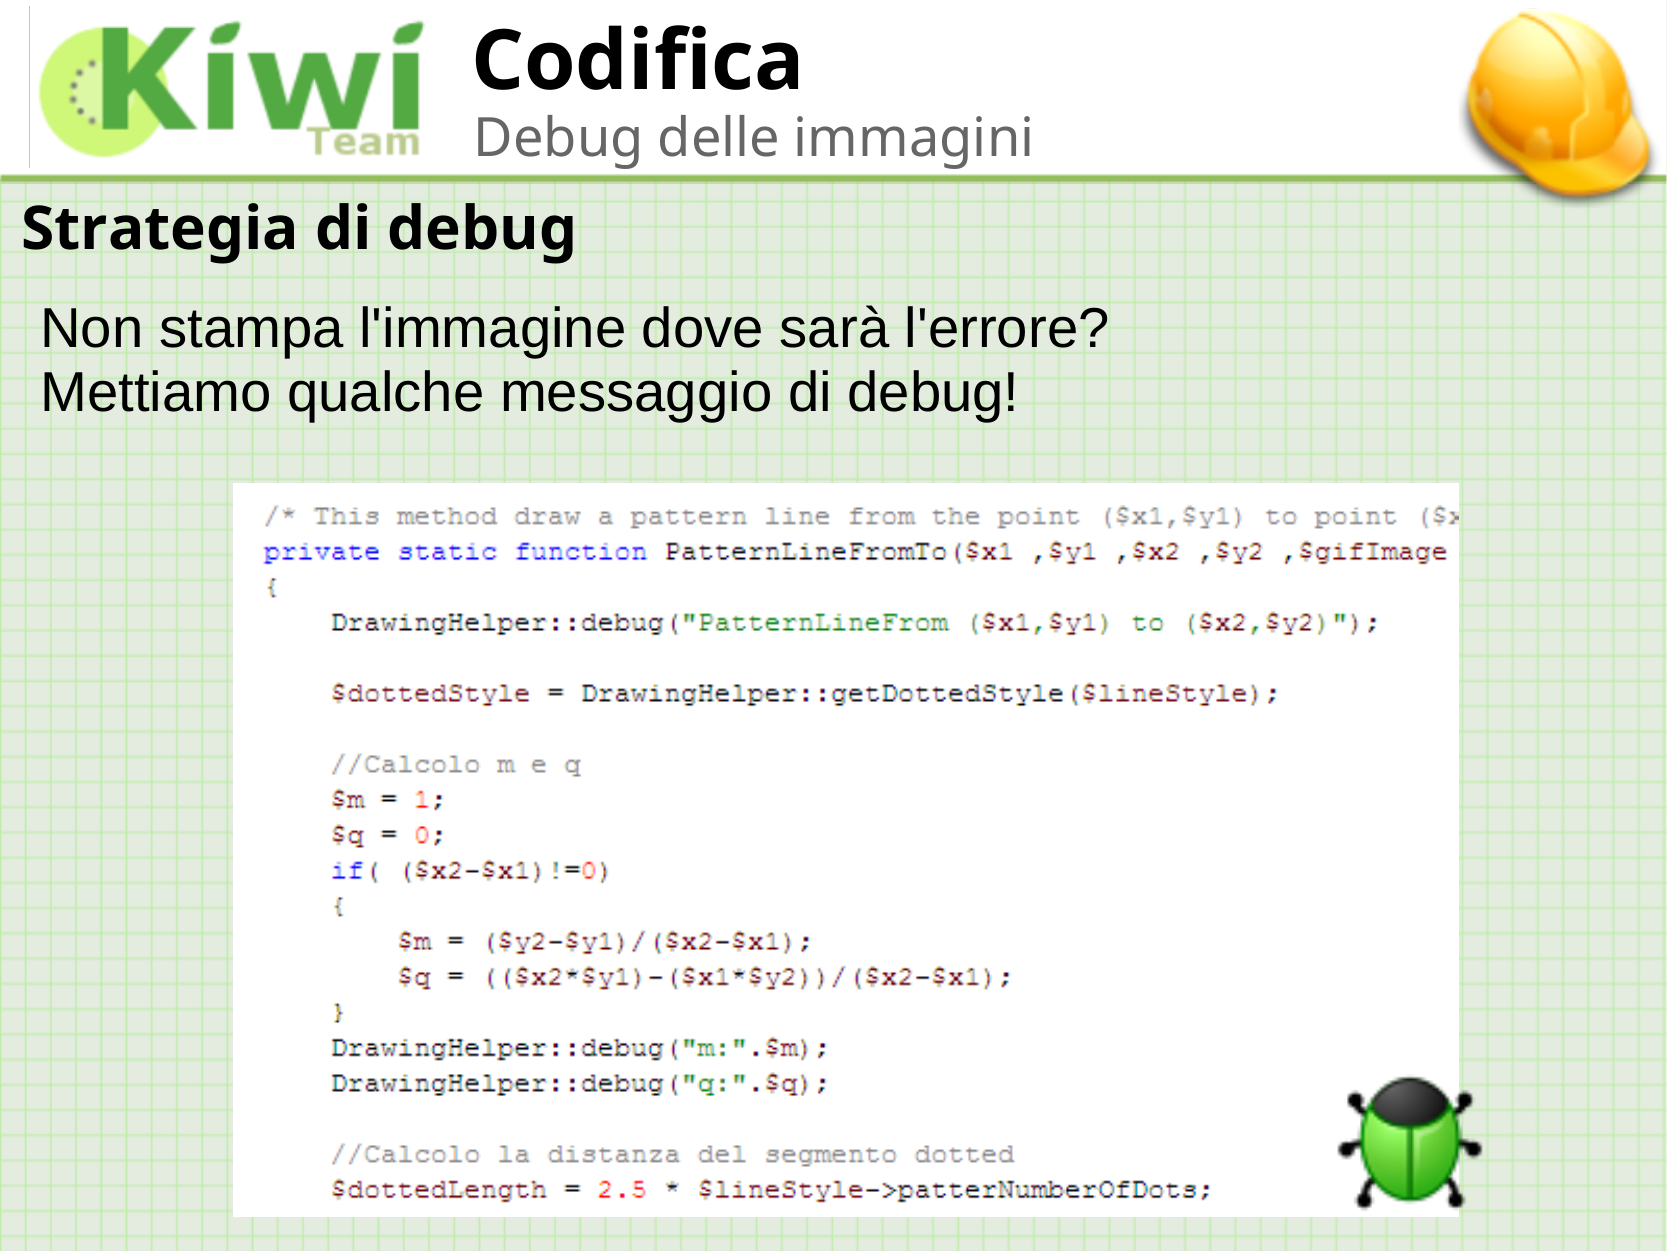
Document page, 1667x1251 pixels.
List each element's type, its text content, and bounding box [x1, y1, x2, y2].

title Codifica [471, 0, 1441, 122]
text_box Debug delle immagini [473, 107, 1327, 169]
picture [0, 0, 1667, 1251]
subtitle Strategia di debug [21, 195, 1315, 304]
text_box Non stampa l'immagine dove sarà l'errore? Mettiamo qualche messaggio di debug! [40, 295, 1526, 425]
